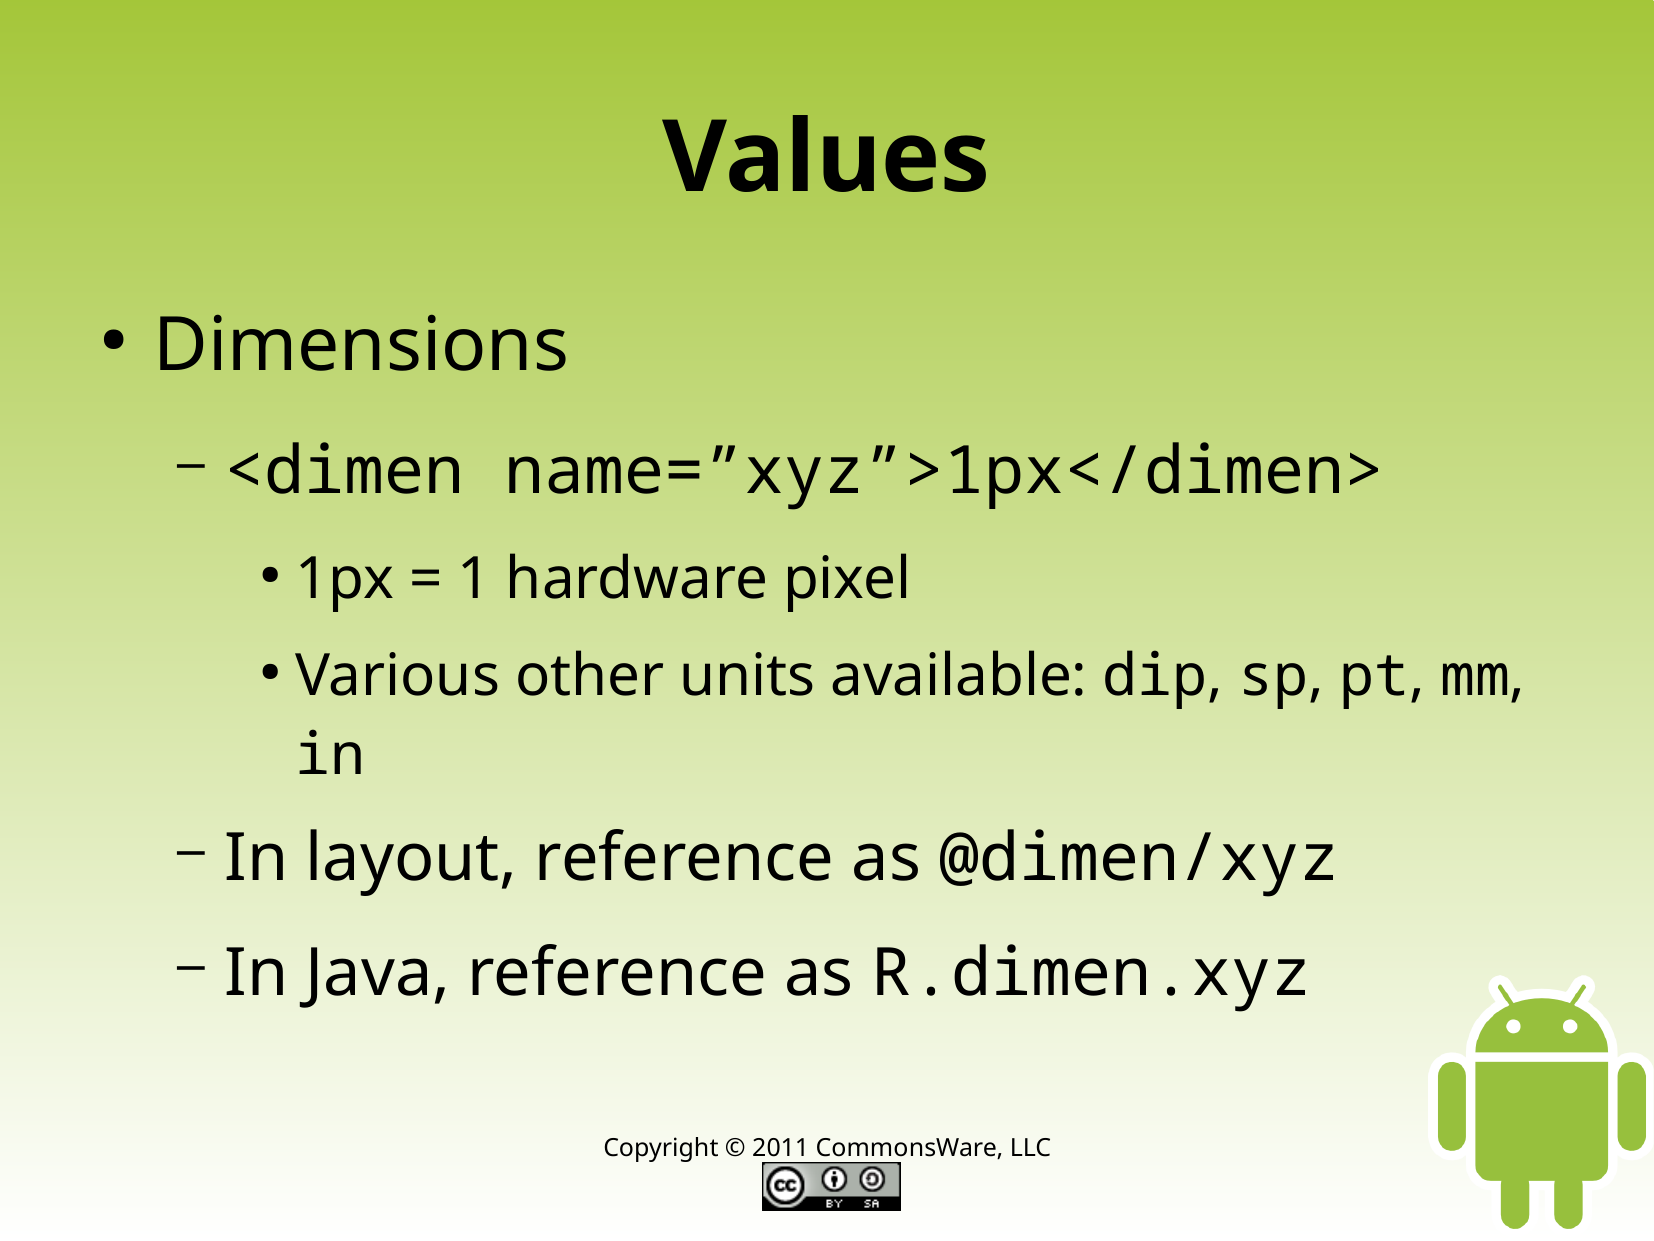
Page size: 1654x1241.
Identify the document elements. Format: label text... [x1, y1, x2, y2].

picture [762, 1162, 901, 1211]
picture [1428, 975, 1654, 1238]
title Values [82, 49, 1571, 257]
list Dimensions <dimen name=”xyz”>1px</dimen> 1px = 1 hardware pixel Various other units available: dip, sp, pt, mm, in In layout, reference as @dimen/xyz In Java, reference as R.dimen.xyz [82, 290, 1538, 1126]
